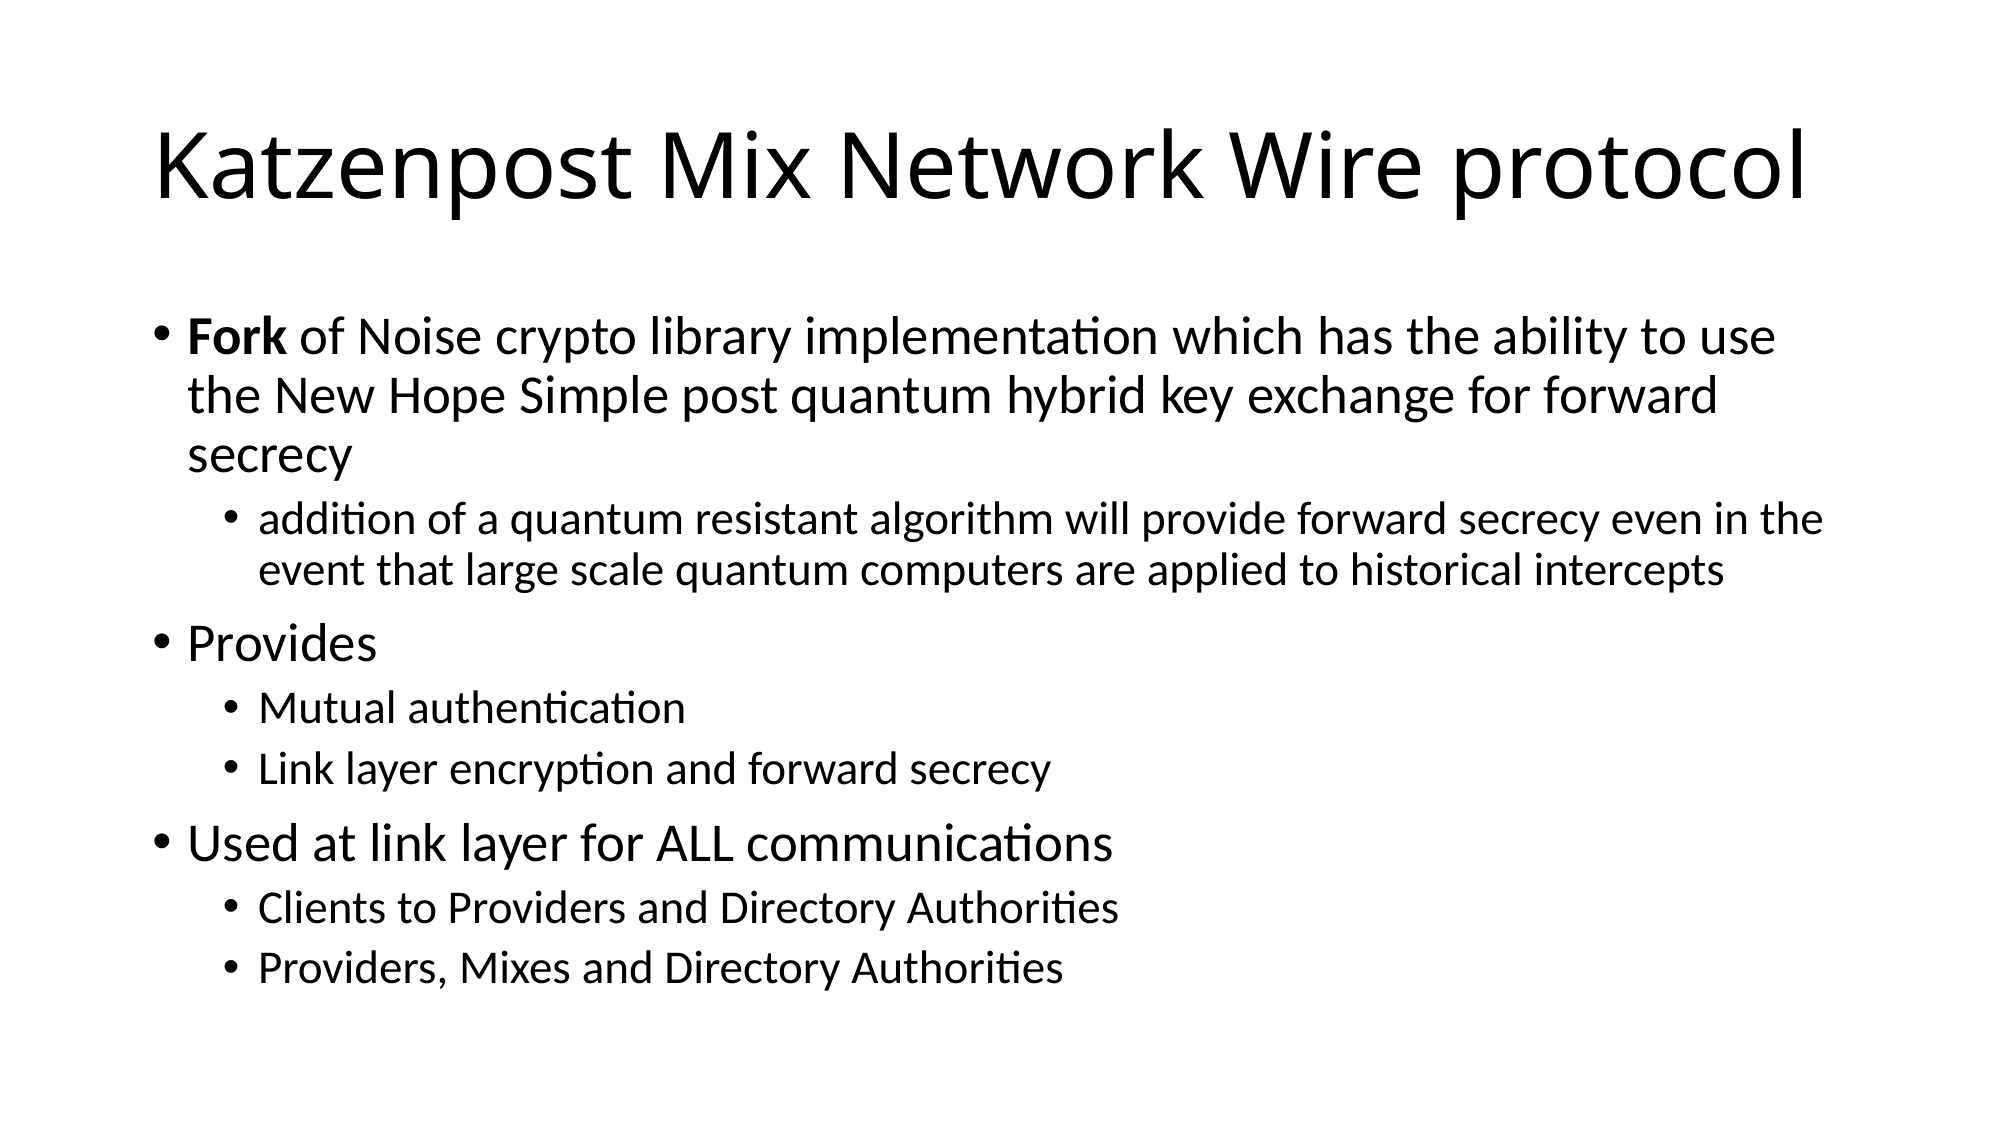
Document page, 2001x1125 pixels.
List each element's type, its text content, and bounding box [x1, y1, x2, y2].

title Katzenpost Mix Network Wire protocol [137, 59, 1863, 278]
list Fork of Noise crypto library implementation which has the ability to use the New Hope Simple post quantum hybrid key exchange for forward secrecy addition of a quantum resistant algorithm will provide forward secrecy even in the event that large scale quantum computers are applied to historical intercepts Provides Mutual authentication Link layer encryption and forward secrecy Used at link layer for ALL communications Clients to Providers and Directory Authorities Providers, Mixes and Directory Authorities [137, 299, 1863, 1014]
